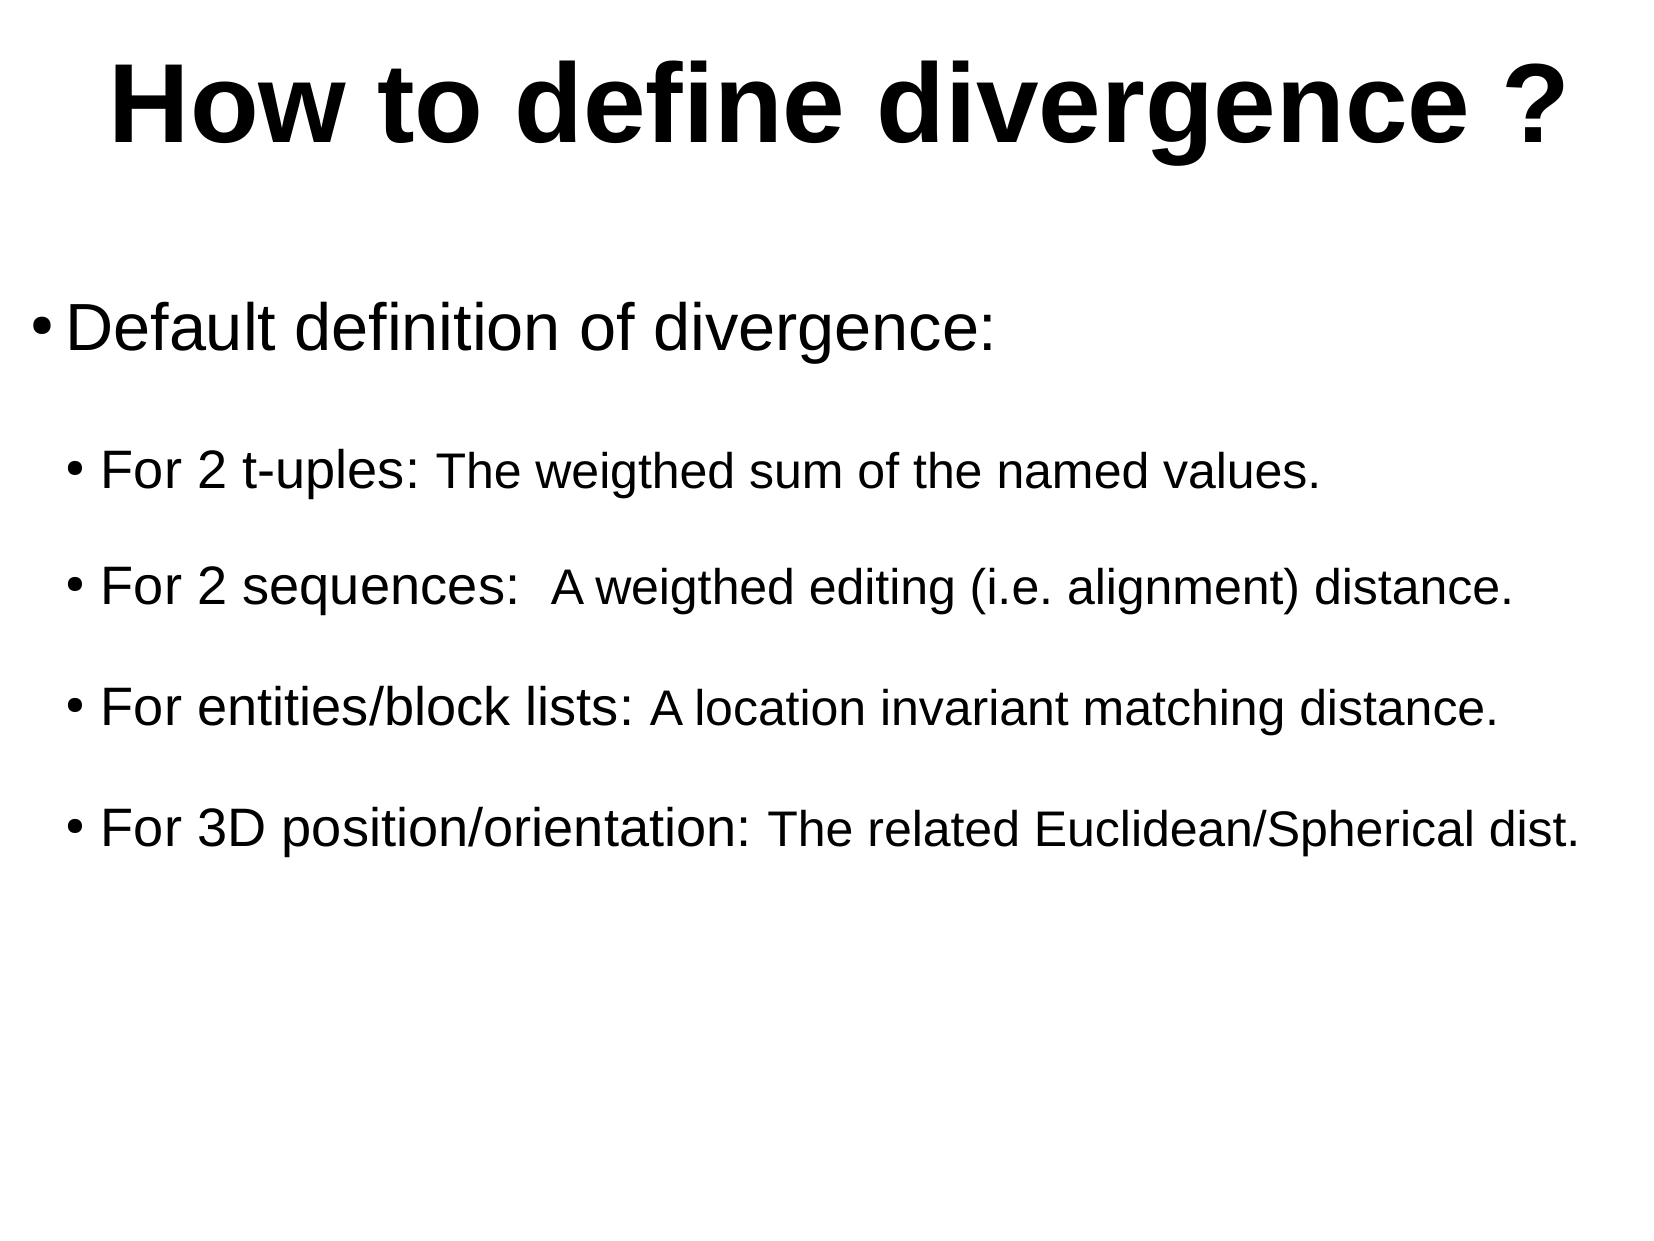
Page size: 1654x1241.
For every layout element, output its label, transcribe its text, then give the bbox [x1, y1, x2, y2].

text_box Default definition of divergence: For 2 t-uples: The weigthed sum of the named values. For 2 sequences: A weigthed editing (i.e. alignment) distance. For entities/block lists: A location invariant matching distance. For 3D position/orientation: The related Euclidean/Spherical dist. [30, 173, 1612, 1111]
title How to define divergence ? [60, 30, 1621, 178]
